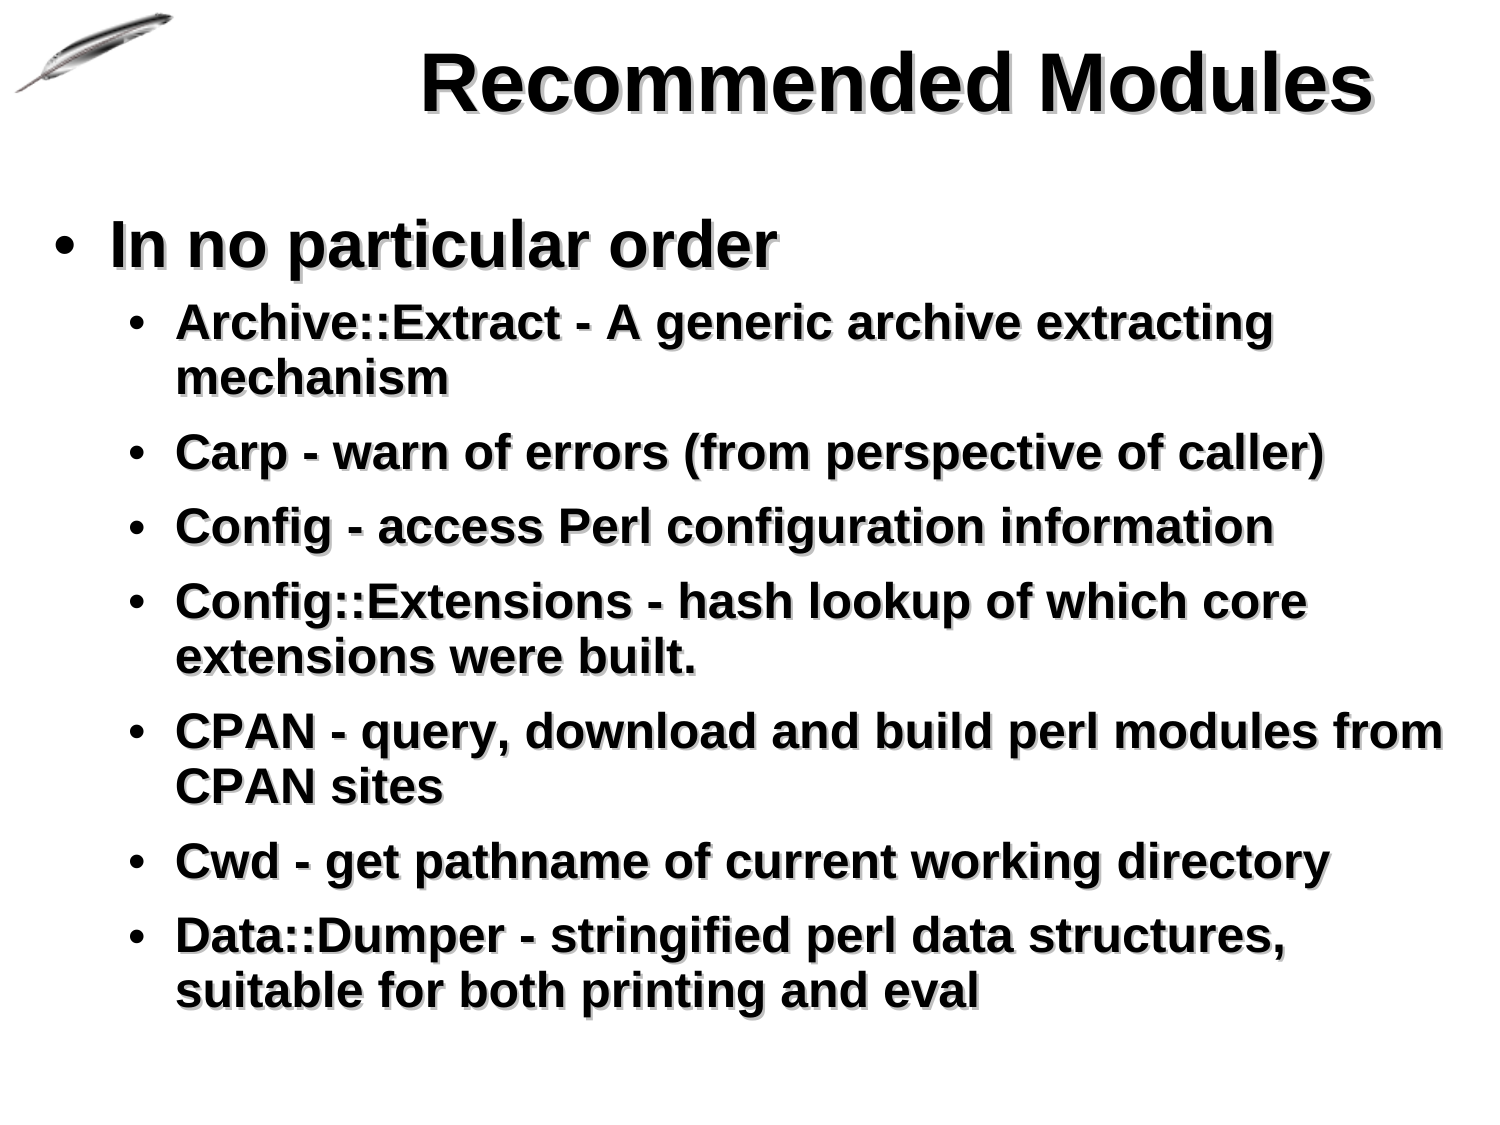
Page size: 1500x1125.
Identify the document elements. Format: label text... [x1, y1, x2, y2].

title Recommended Modules [419, 0, 1459, 183]
picture [11, 11, 179, 95]
list In no particular order Archive::Extract - A generic archive extracting mechanism Carp - warn of errors (from perspective of caller) Config - access Perl configuration information Config::Extensions - hash lookup of which core extensions were built. CPAN - query, download and build perl modules from CPAN sites Cwd - get pathname of current working directory Data::Dumper - stringified perl data structures, suitable for both printing and eval [53, 207, 1447, 1084]
